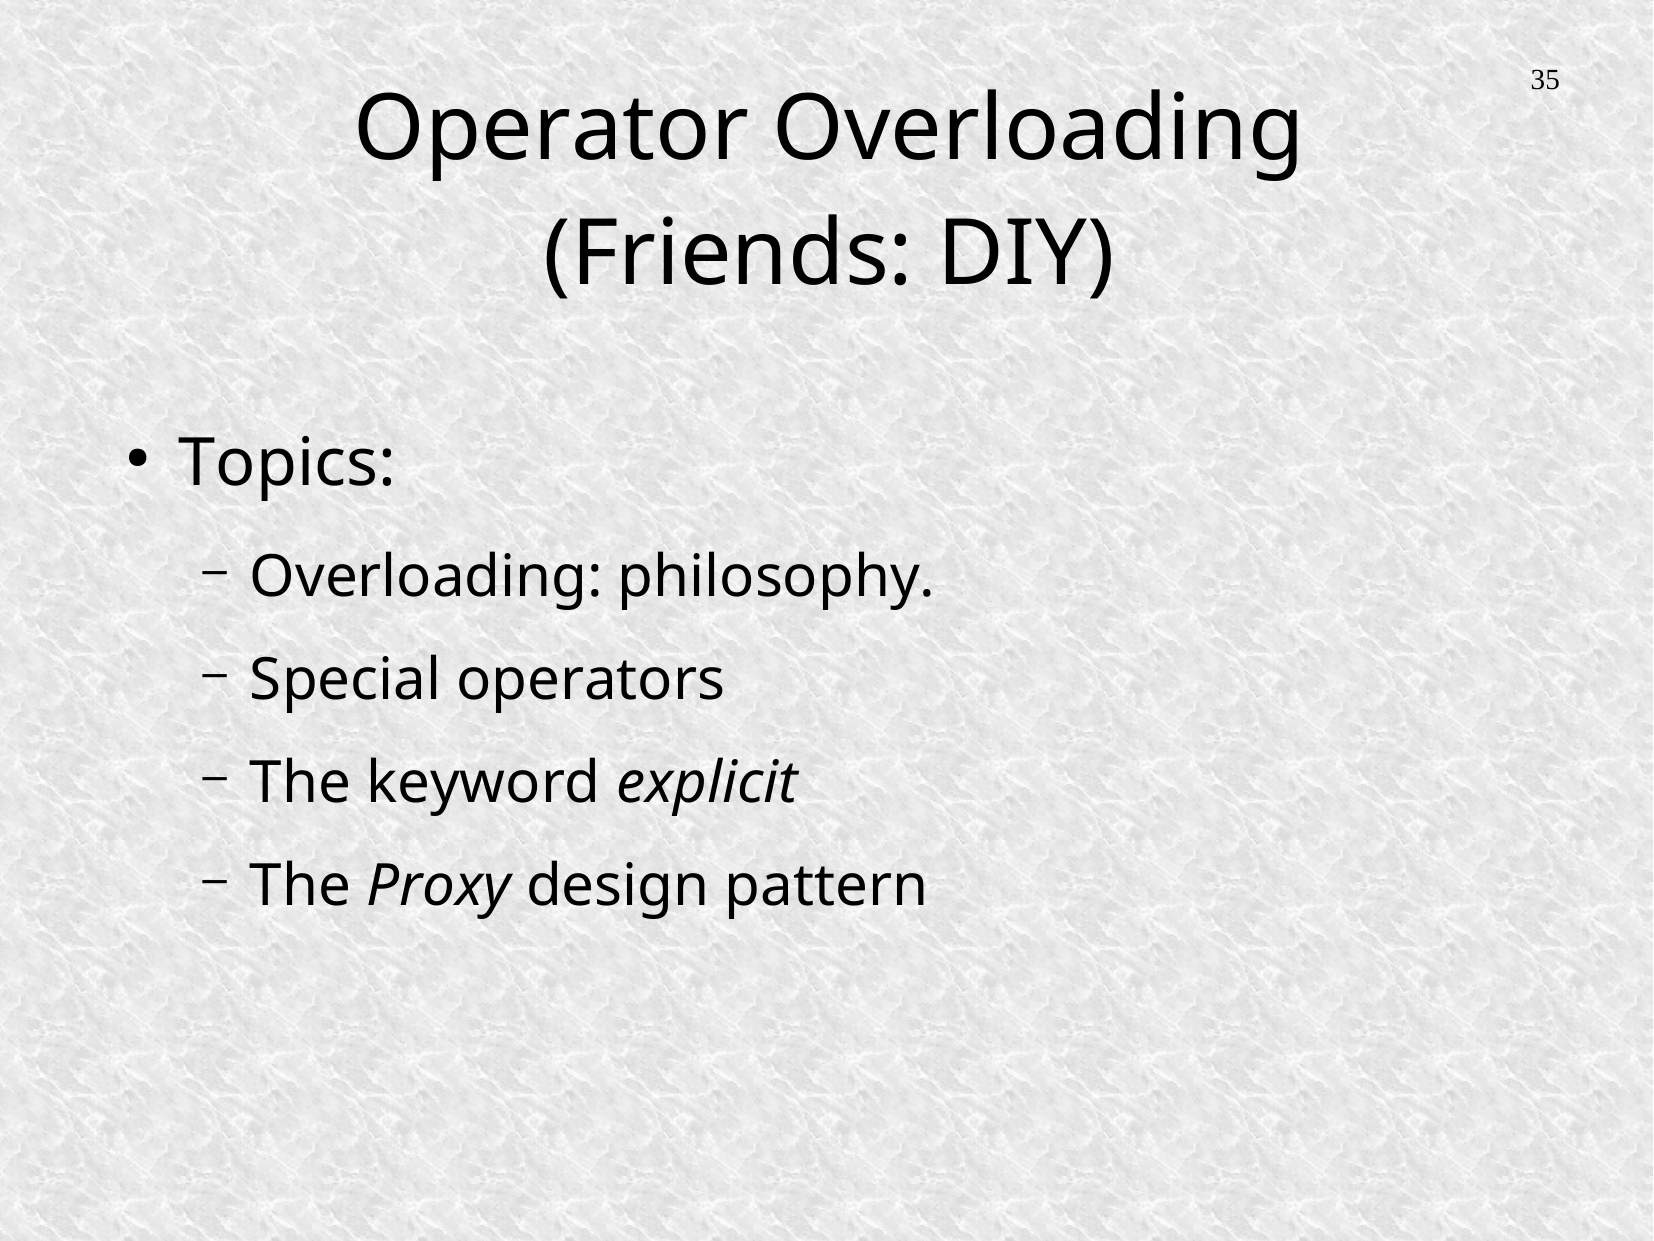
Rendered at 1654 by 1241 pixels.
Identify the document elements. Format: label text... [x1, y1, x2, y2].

title Operator Overloading (Friends: DIY) [123, 75, 1536, 297]
picture [0, 0, 1654, 1241]
list Topics: Overloading: philosophy. Special operators The keyword explicit The Proxy design pattern [108, 414, 1520, 1031]
